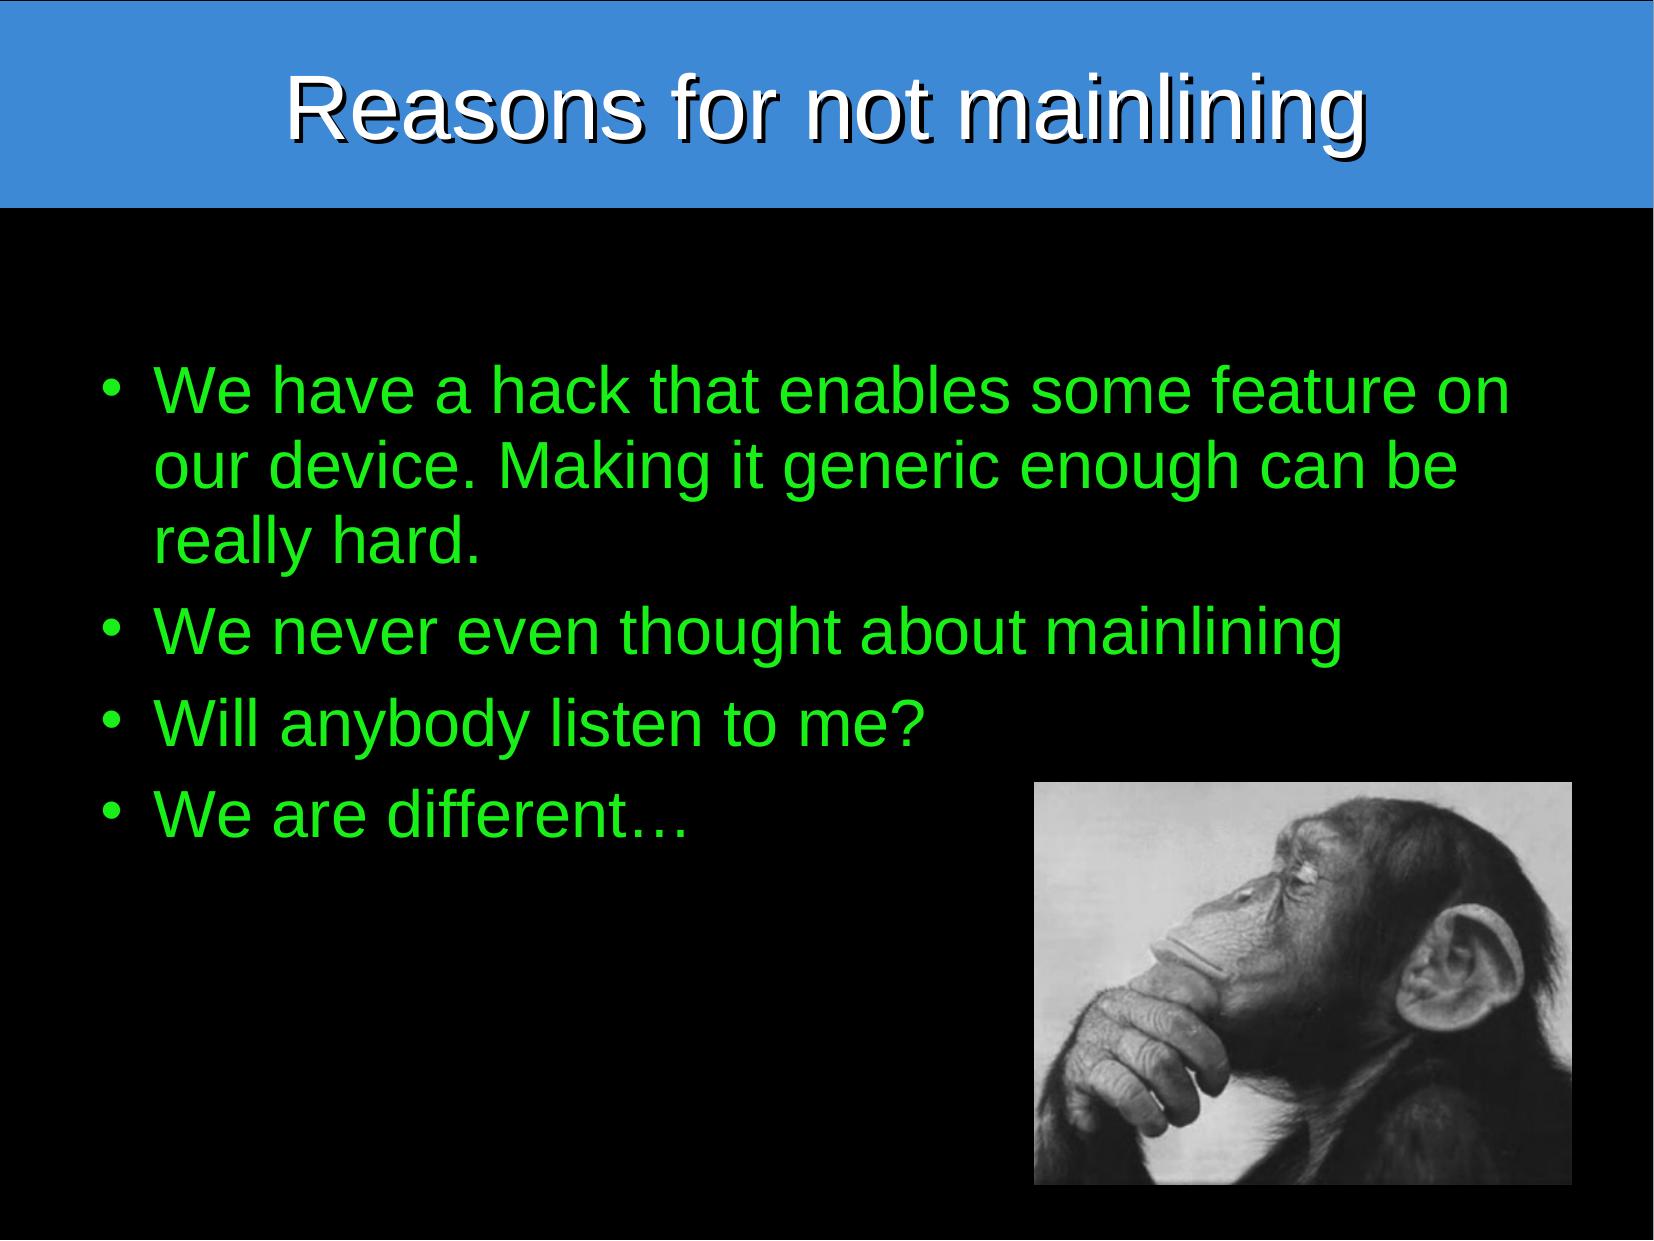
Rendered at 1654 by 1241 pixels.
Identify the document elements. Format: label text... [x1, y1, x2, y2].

picture [1034, 782, 1572, 1185]
title Reasons for not mainlining [0, 1, 1654, 208]
list We have a hack that enables some feature on our device. Making it generic enough can be really hard. We never even thought about mainlining Will anybody listen to me? We are different… [82, 348, 1572, 1168]
